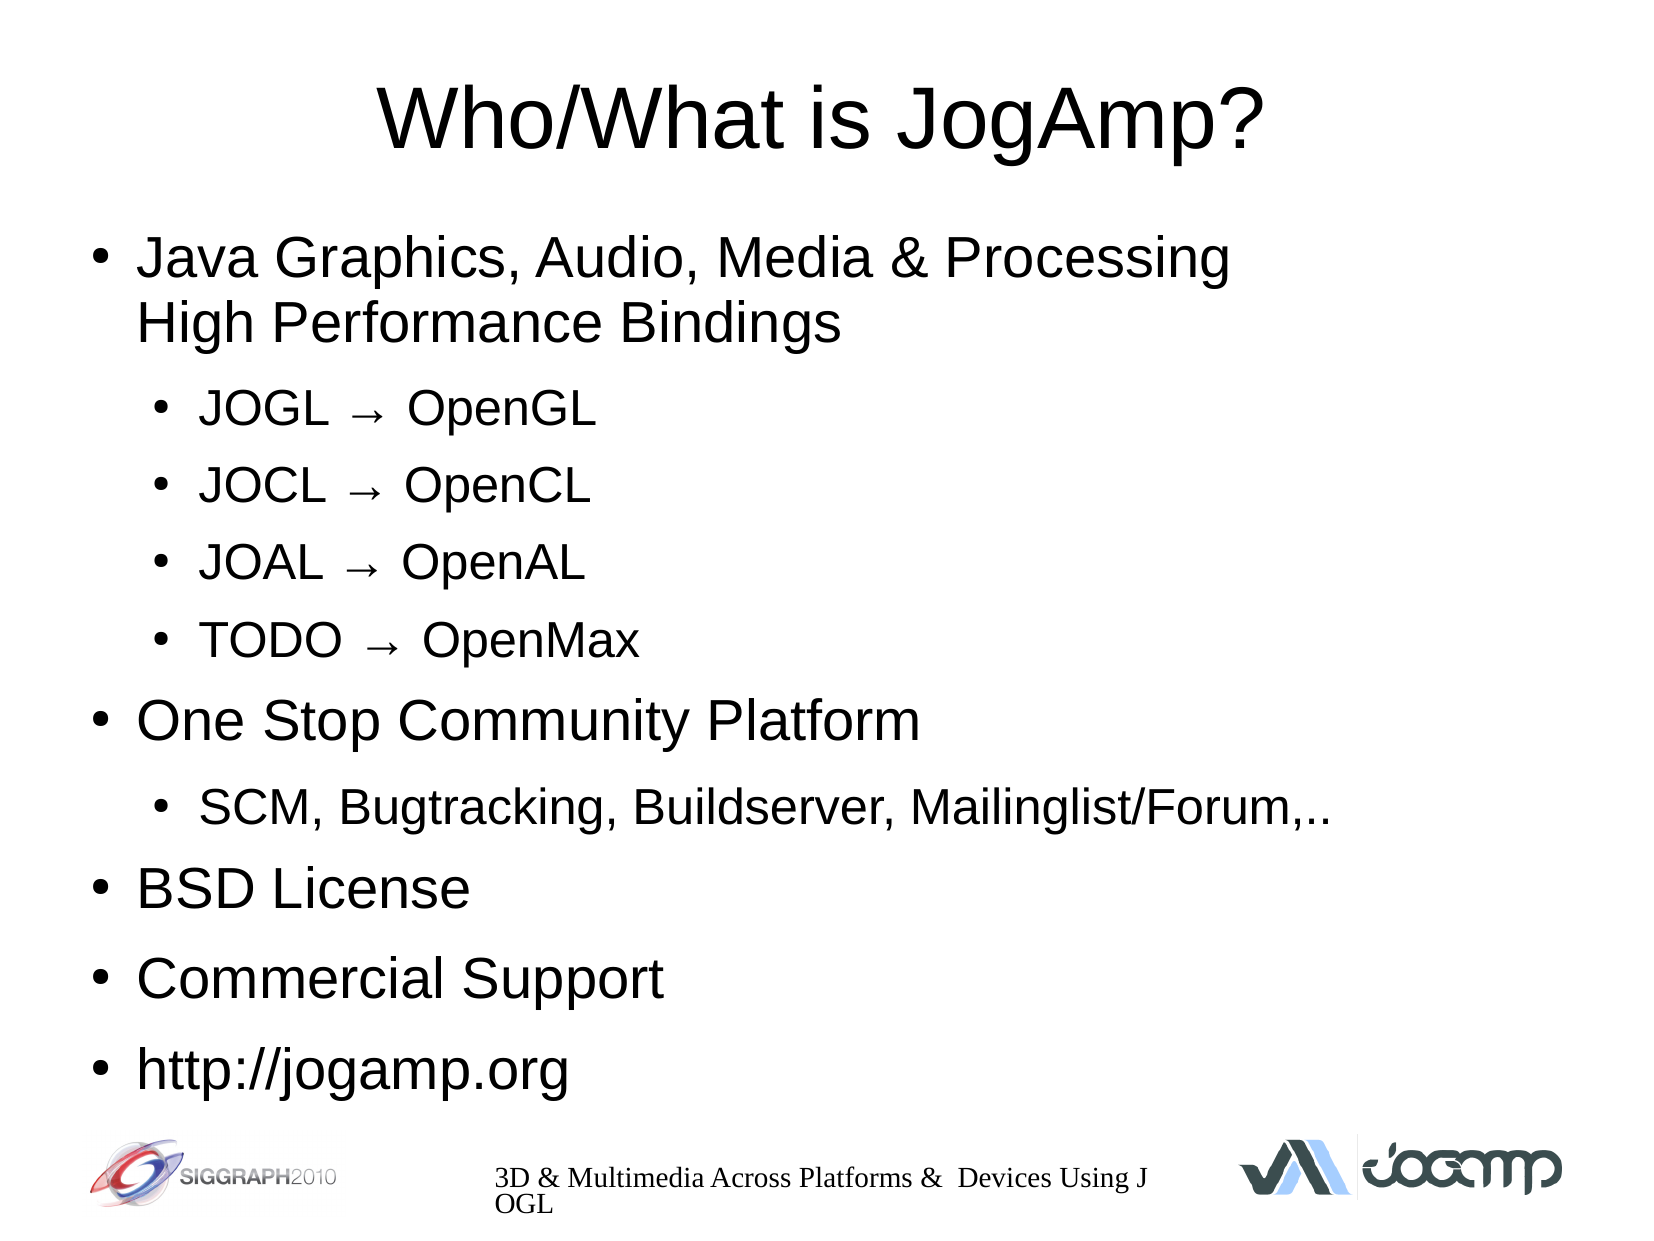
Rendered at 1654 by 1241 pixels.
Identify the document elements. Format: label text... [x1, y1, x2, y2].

list Java Graphics, Audio, Media & Processing High Performance Bindings JOGL → OpenGL JOCL → OpenCL JOAL → OpenAL TODO → OpenMax One Stop Community Platform SCM, Bugtracking, Buildserver, Mailinglist/Forum,.. BSD License Commercial Support http://jogamp.org [75, 225, 1571, 1109]
picture [82, 1130, 346, 1217]
picture [1237, 1134, 1562, 1200]
title Who/What is JogAmp? [68, 56, 1576, 181]
